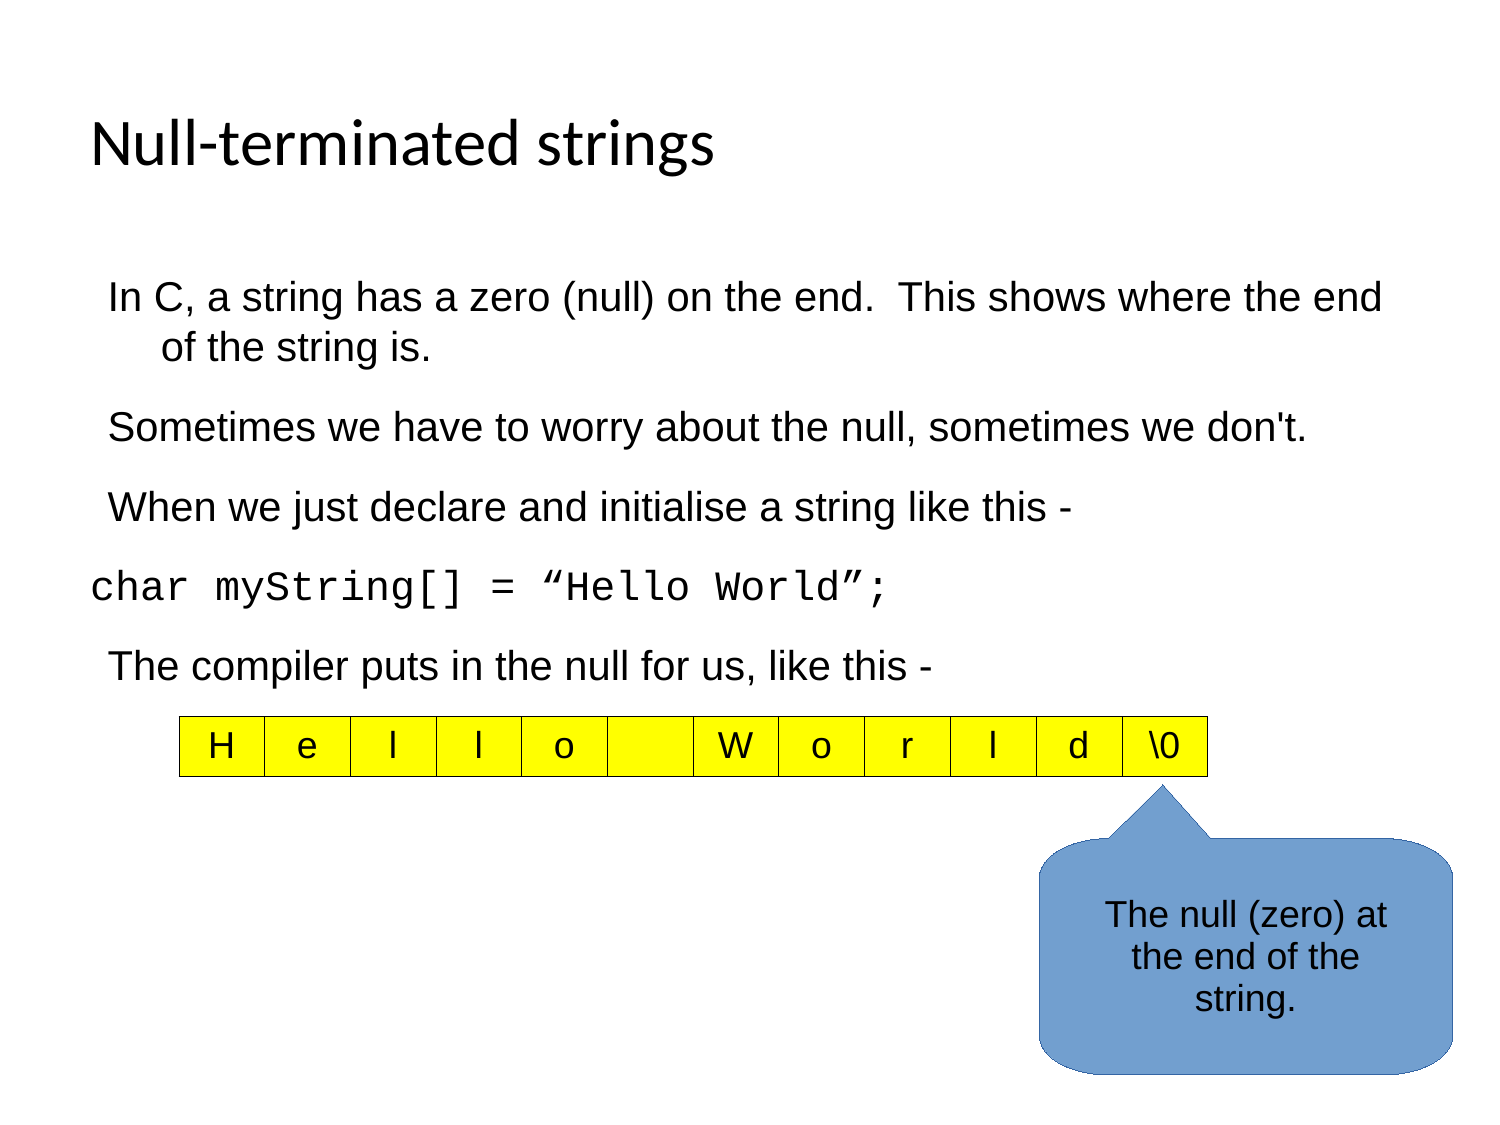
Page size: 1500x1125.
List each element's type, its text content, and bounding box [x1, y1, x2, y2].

table_header H [180, 717, 264, 776]
table_header W [694, 717, 778, 776]
table_header o [779, 717, 864, 776]
title Null-terminated strings [75, 45, 1425, 233]
table_header l [437, 717, 521, 776]
table_header e [265, 717, 350, 776]
table_header [608, 717, 693, 776]
table_header r [865, 717, 950, 776]
table_header l [951, 717, 1036, 776]
table_header l [351, 717, 436, 776]
list In C, a string has a zero (null) on the end. This shows where the end of the string is. Sometimes we have to worry about the null, sometimes we don't. When we just declare and initialise a string like this - char myString[] = “Hello World”; The compiler puts in the null for us, like this - [75, 262, 1425, 1005]
table_header o [522, 717, 607, 776]
text_box The null (zero) at the end of the string. [1039, 784, 1453, 1075]
table_header \0 [1123, 717, 1207, 776]
table_header d [1037, 717, 1122, 776]
